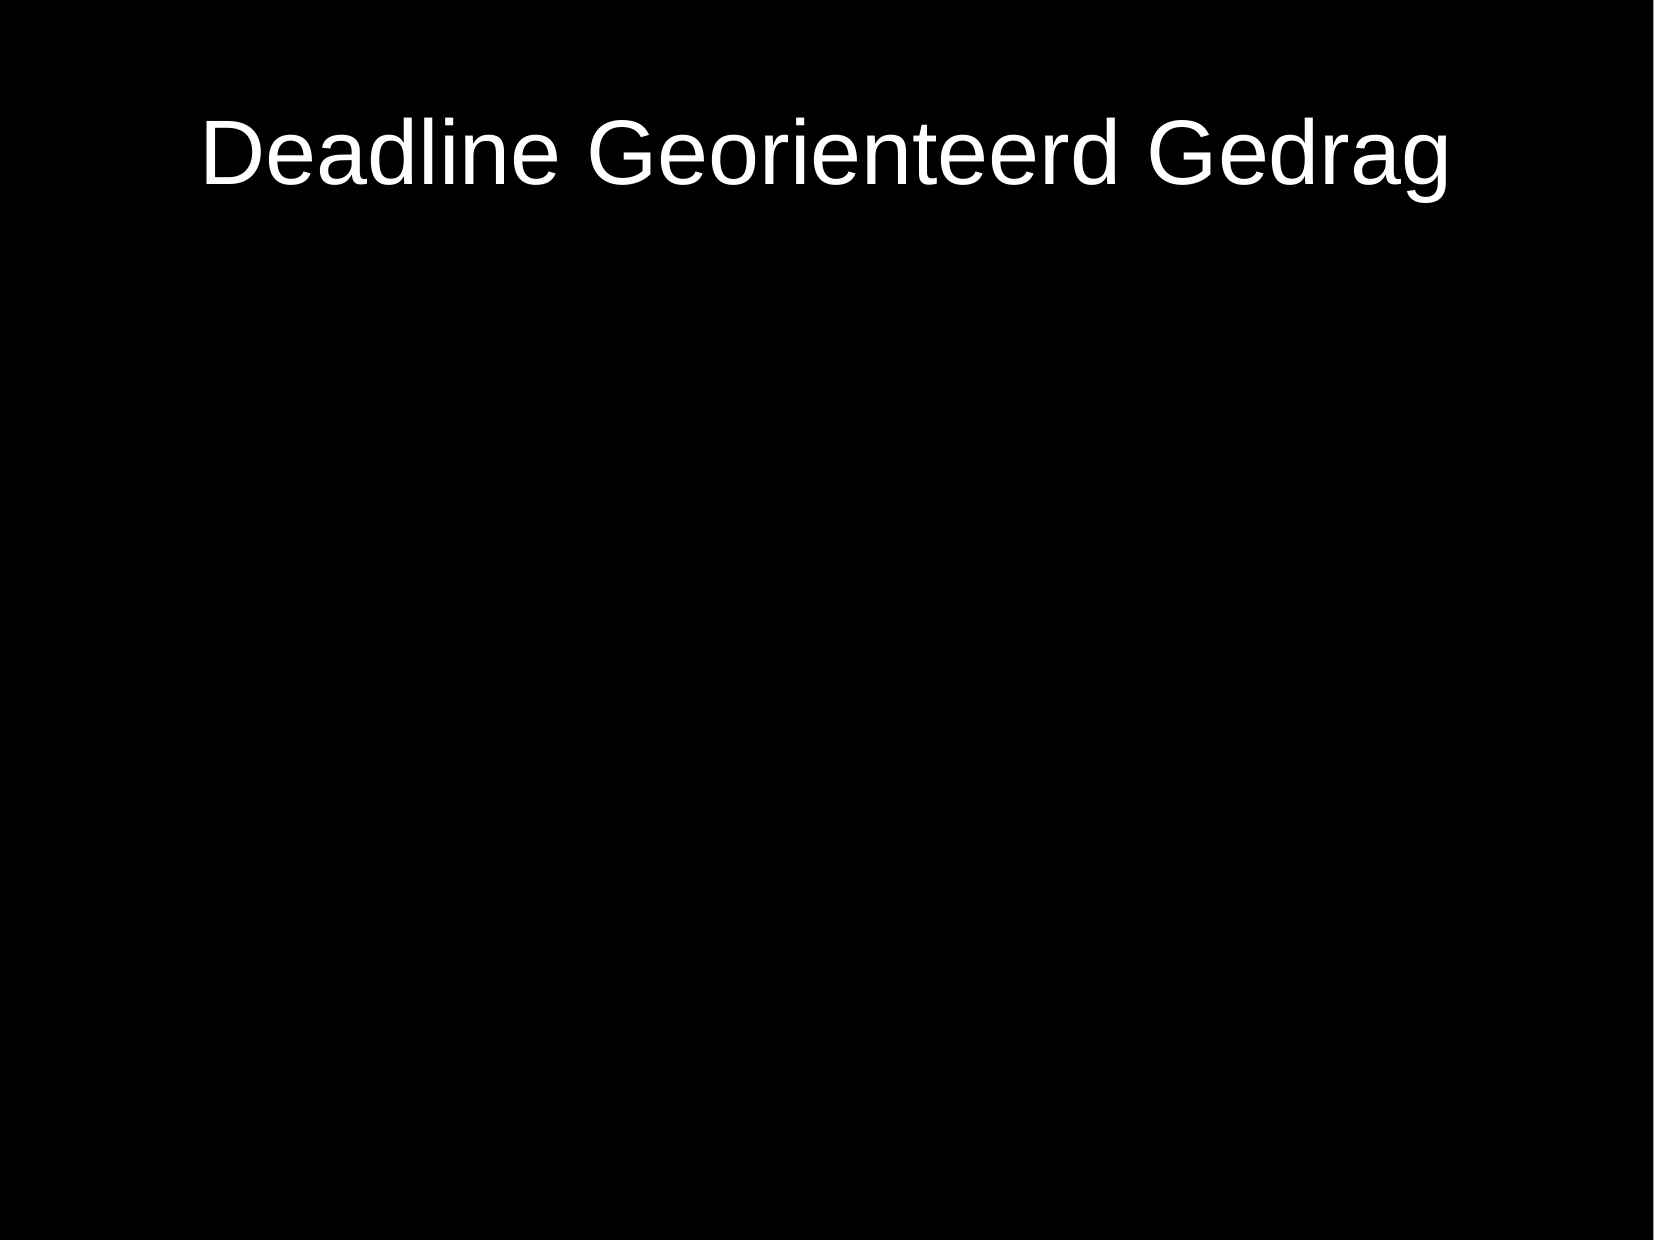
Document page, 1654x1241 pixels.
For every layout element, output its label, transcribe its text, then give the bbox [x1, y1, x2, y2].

title Deadline Georienteerd Gedrag [82, 49, 1571, 257]
